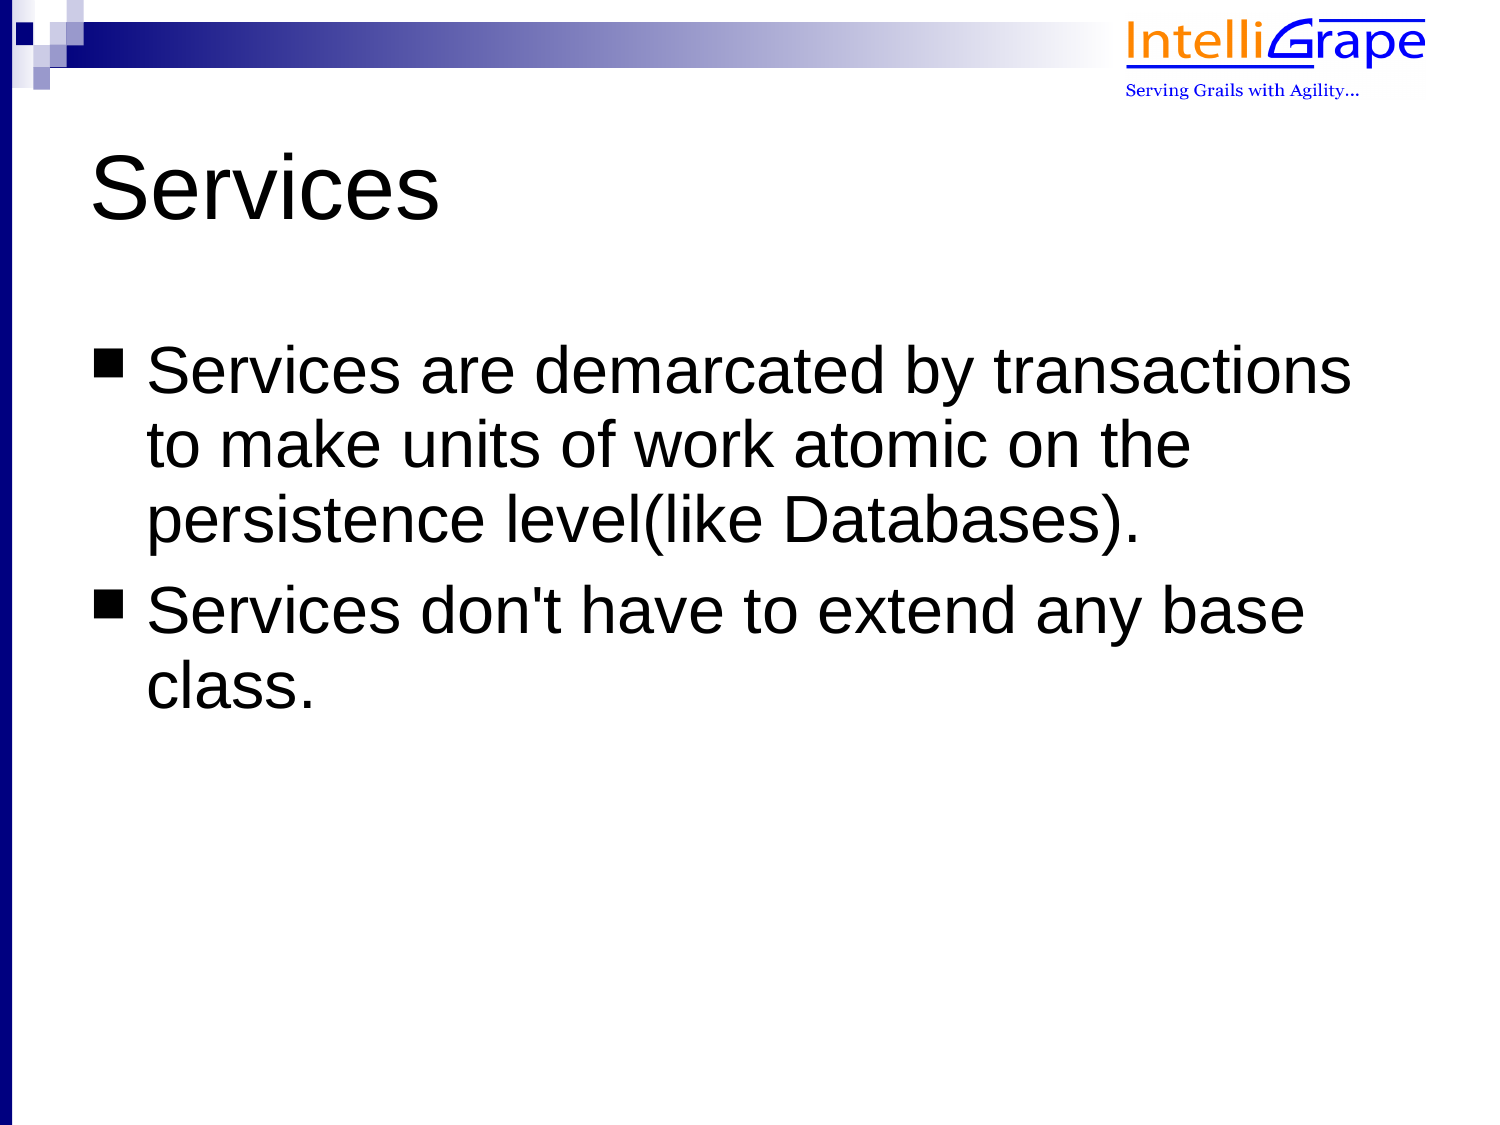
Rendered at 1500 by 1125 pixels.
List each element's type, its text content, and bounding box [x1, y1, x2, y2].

picture [1125, 12, 1425, 74]
list Services are demarcated by transactions to make units of work atomic on the persistence level(like Databases). Services don't have to extend any base class. [75, 324, 1426, 1068]
title Services [75, 74, 1426, 301]
